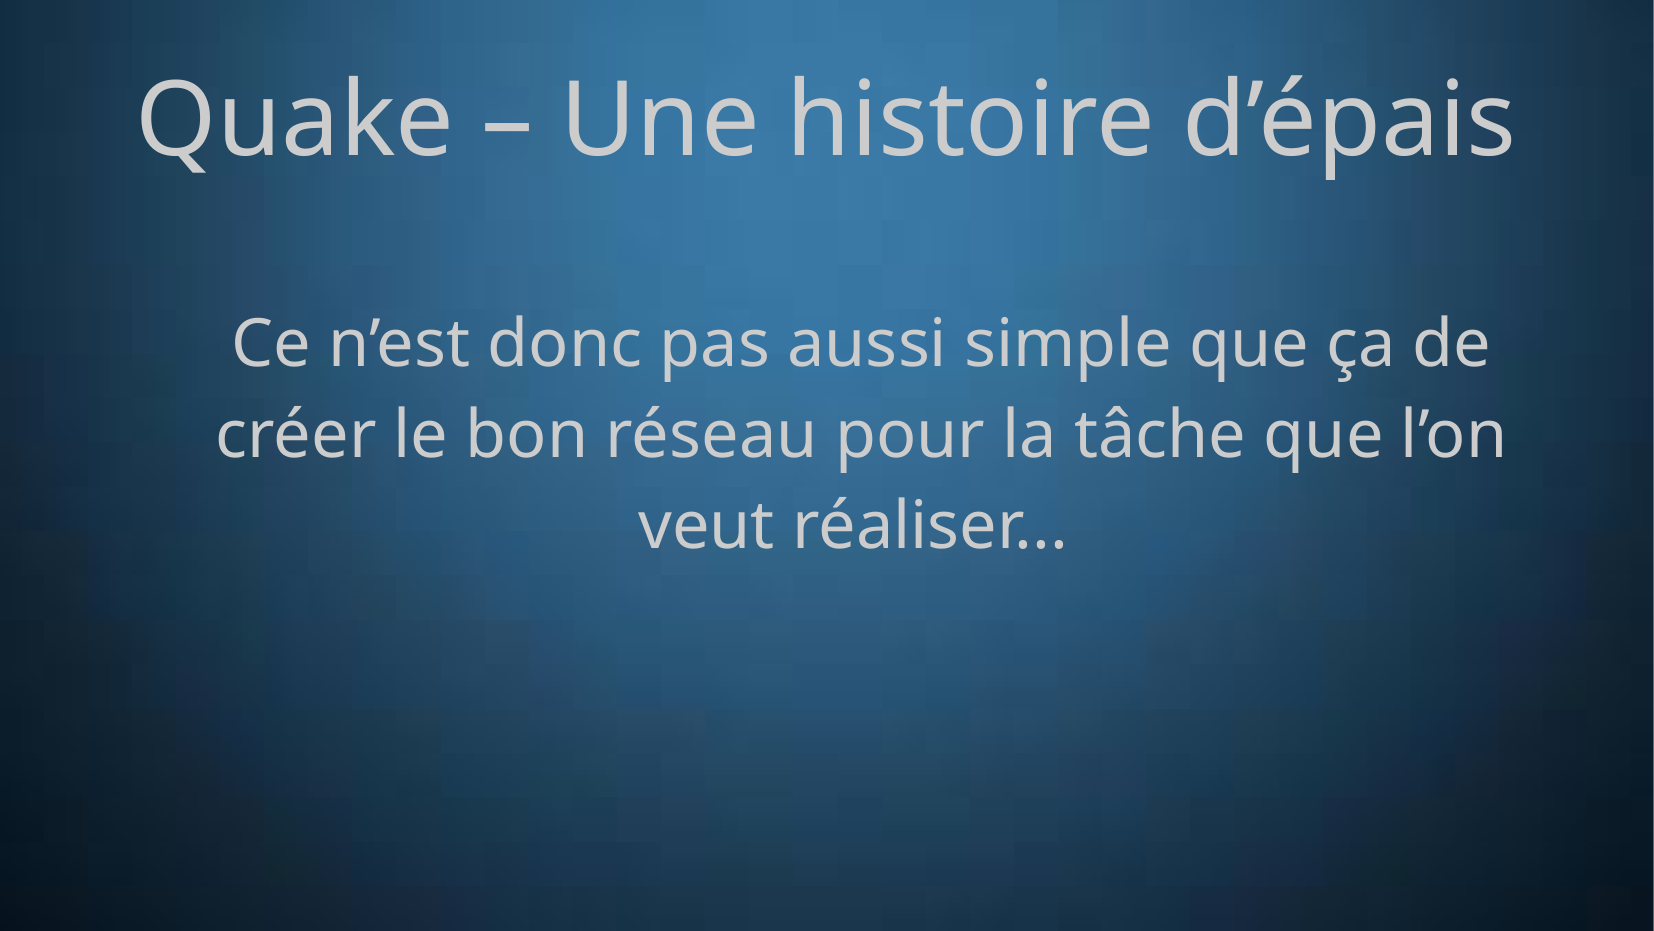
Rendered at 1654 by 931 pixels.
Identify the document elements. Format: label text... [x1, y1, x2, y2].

list Ce n’est donc pas aussi simple que ça de créer le bon réseau pour la tâche que l’on veut réaliser... [82, 295, 1571, 638]
title Quake – Une histoire d’épais [82, 37, 1571, 193]
picture [0, 0, 1654, 931]
